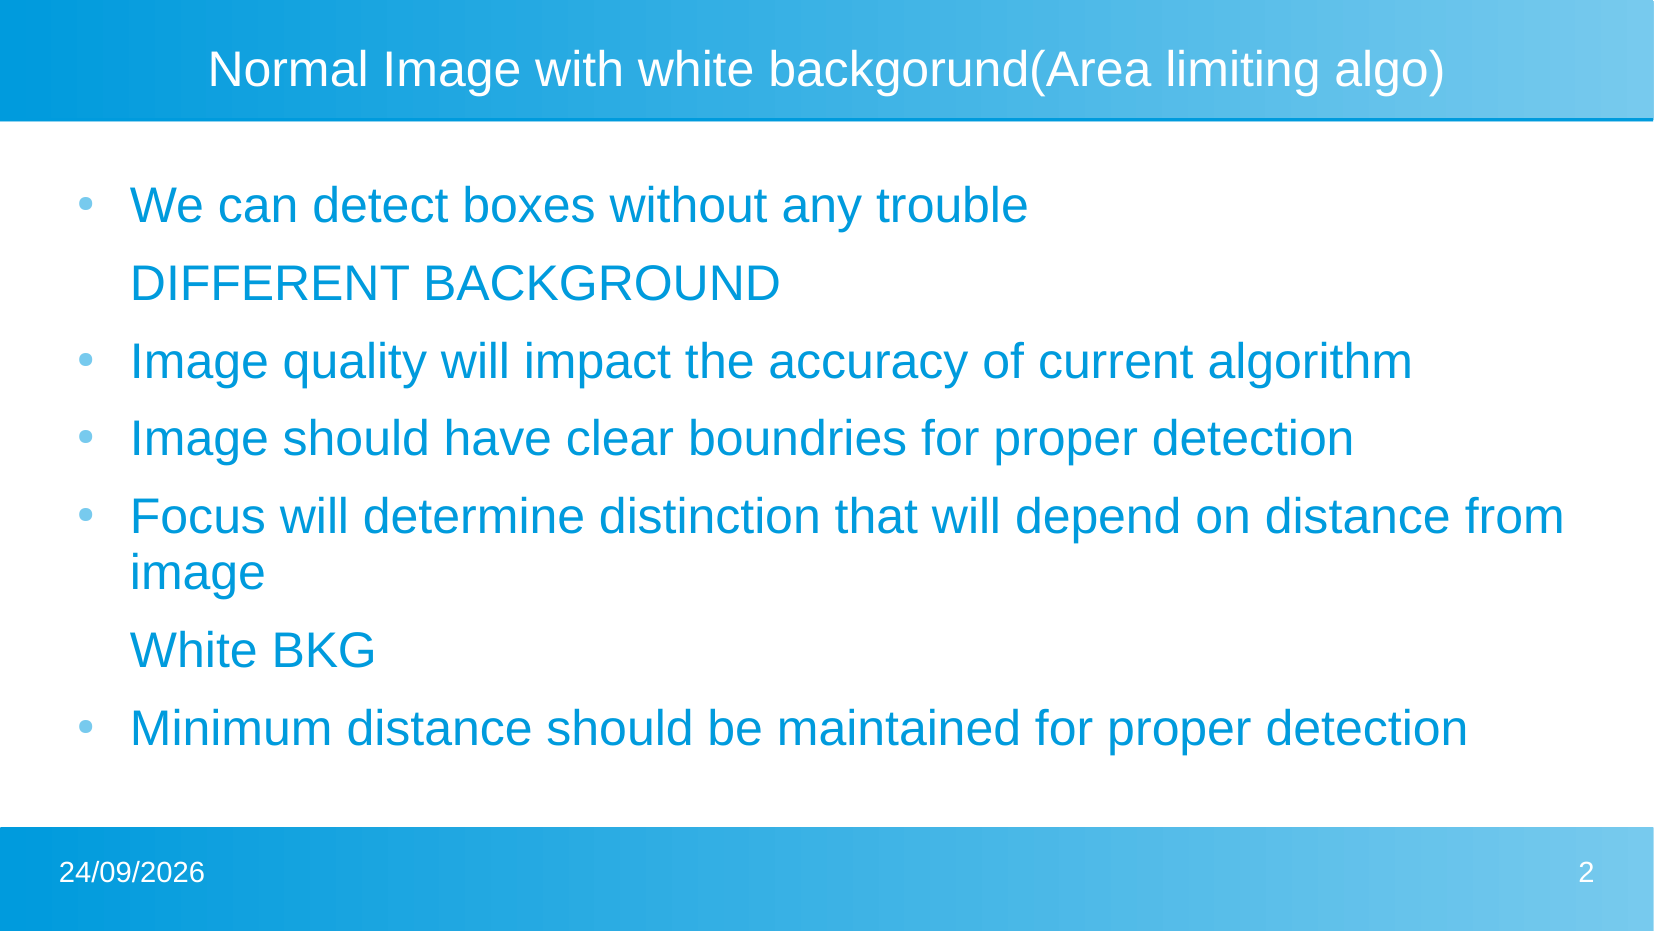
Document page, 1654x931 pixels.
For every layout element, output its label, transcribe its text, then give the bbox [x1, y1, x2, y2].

title Normal Image with white backgorund(Area limiting algo) [59, 29, 1595, 108]
list We can detect boxes without any trouble DIFFERENT BACKGROUND Image quality will impact the accuracy of current algorithm Image should have clear boundries for proper detection Focus will determine distinction that will depend on distance from image White BKG Minimum distance should be maintained for proper detection [59, 177, 1595, 768]
